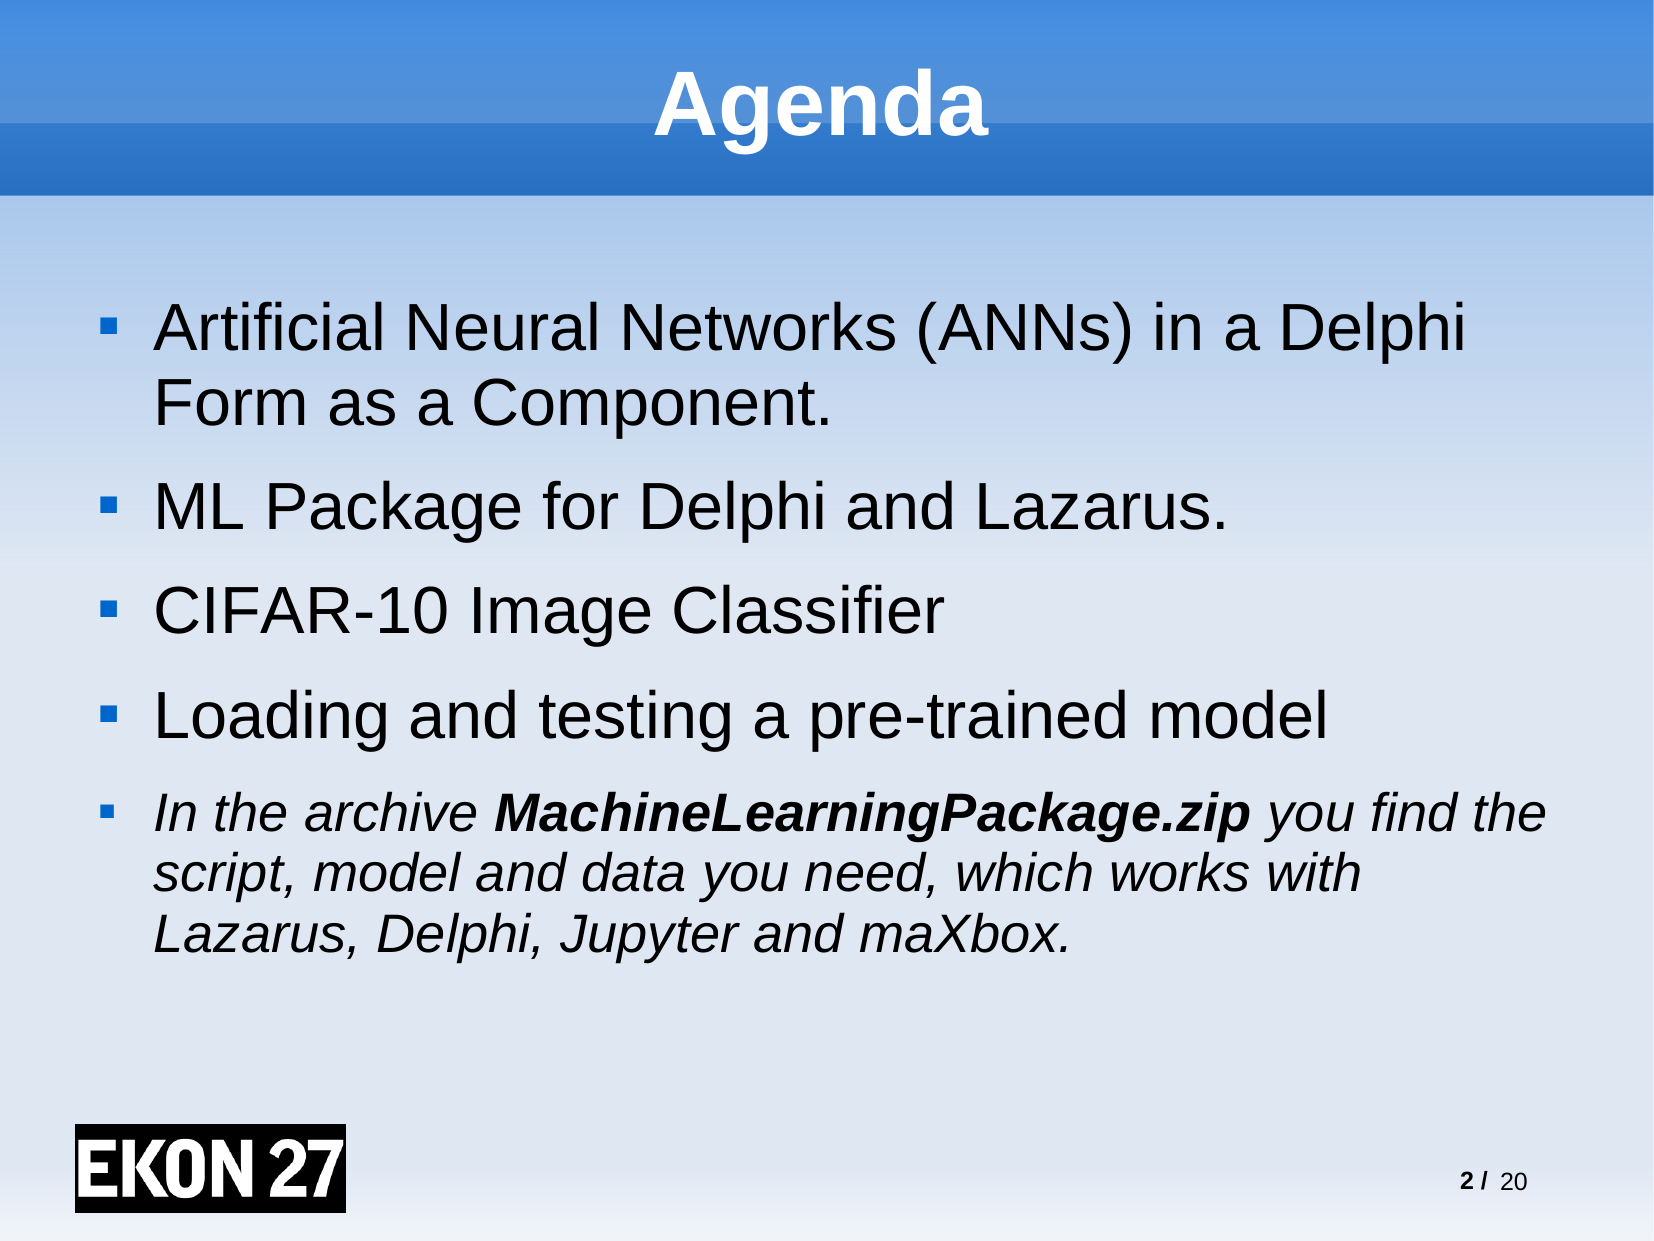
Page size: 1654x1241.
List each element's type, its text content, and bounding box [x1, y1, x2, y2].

title Agenda [76, 0, 1565, 208]
picture [0, 0, 1654, 1241]
list Artificial Neural Networks (ANNs) in a Delphi Form as a Component. ML Package for Delphi and Lazarus. CIFAR-10 Image Classifier Loading and testing a pre-trained model In the archive MachineLearningPackage.zip you find the script, model and data you need, which works with Lazarus, Delphi, Jupyter and maXbox. [82, 290, 1571, 1109]
